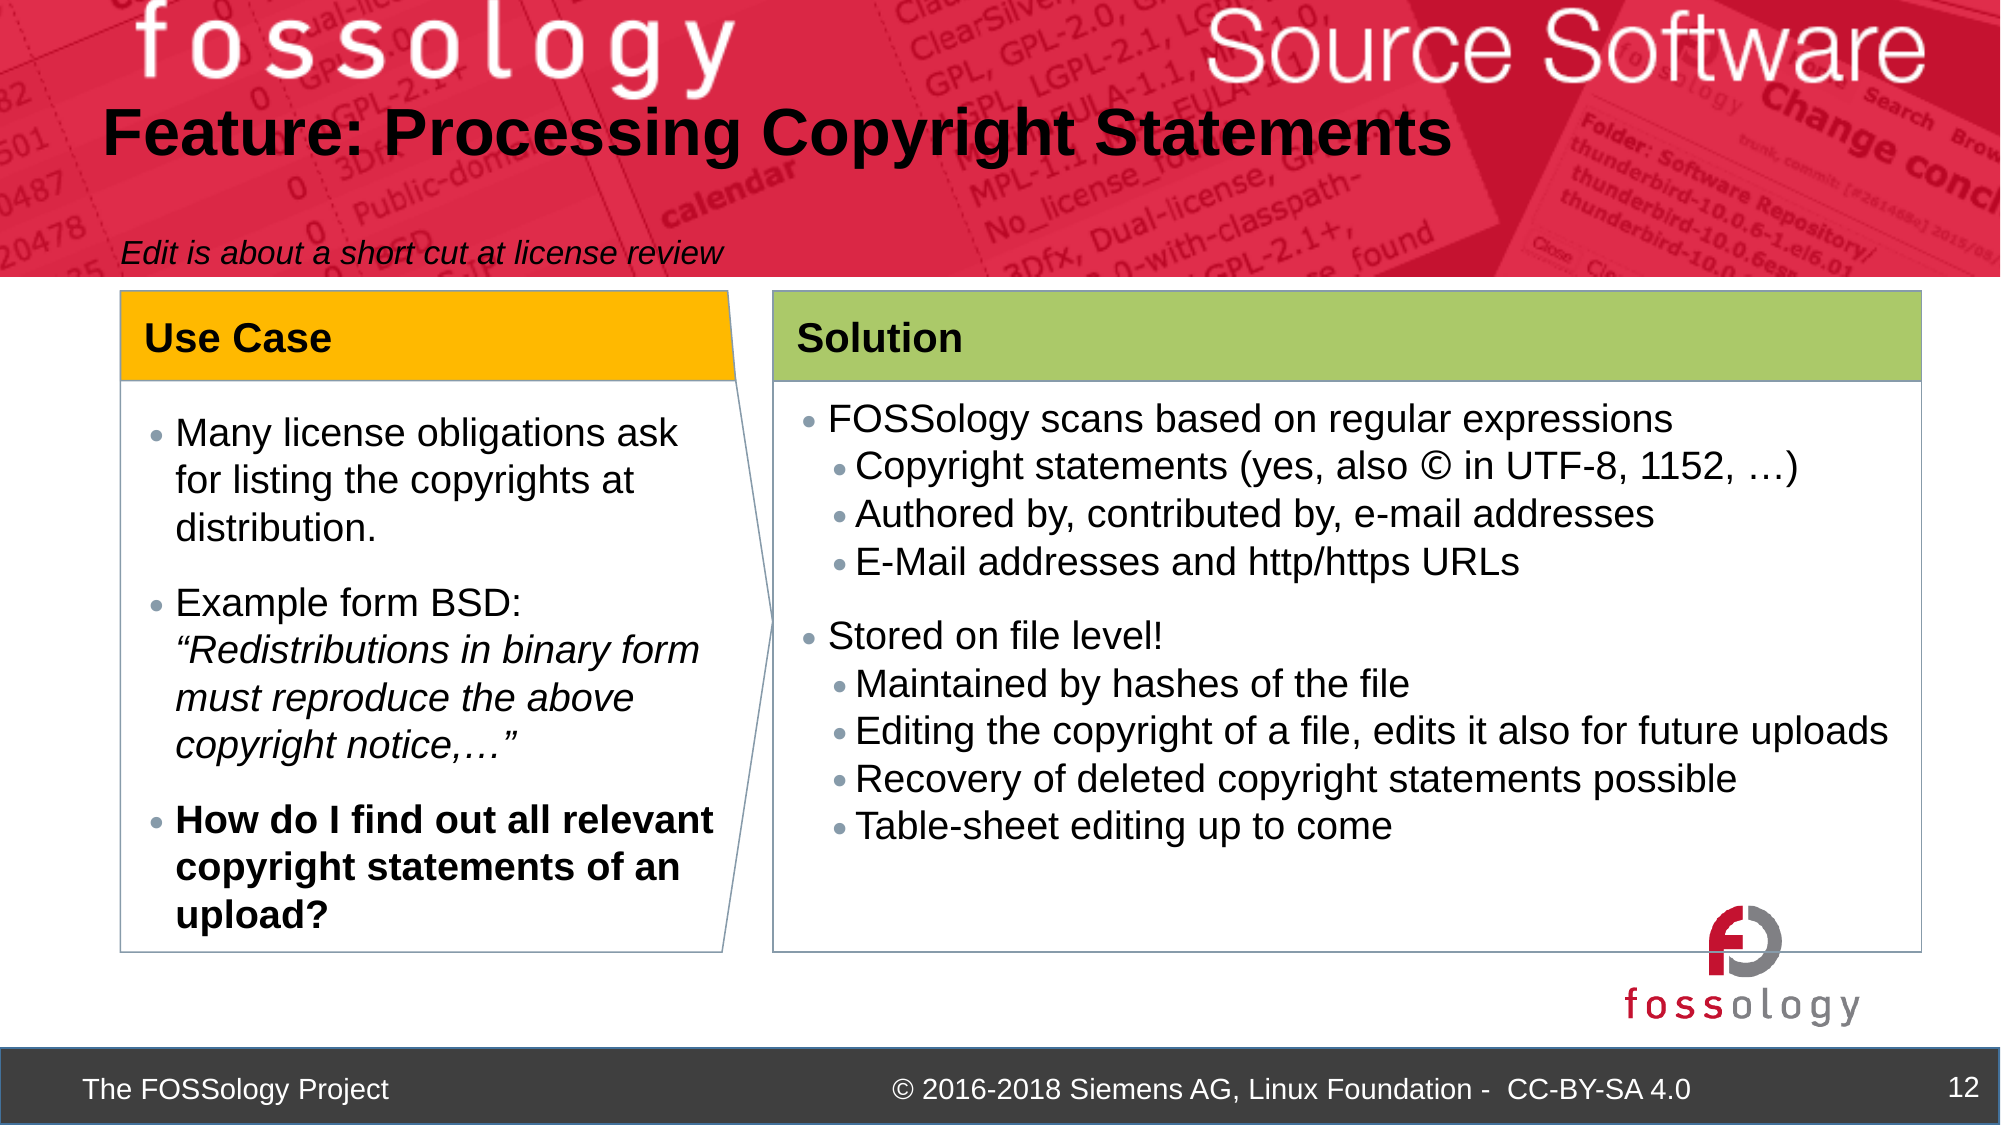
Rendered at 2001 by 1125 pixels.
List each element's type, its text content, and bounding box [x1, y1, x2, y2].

text_box Solution [773, 290, 1922, 381]
picture [1621, 953, 1863, 1030]
text_box Use Case [120, 290, 736, 381]
text_box FOSSology scans based on regular expressions Copyright statements (yes, also © in UTF-8, 1152, …) Authored by, contributed by, e-mail addresses E-Mail addresses and http/https URLs Stored on file level! Maintained by hashes of the file Editing the copyright of a file, edits it also for future uploads Recovery of deleted copyright statements possible Table-sheet editing up to come [773, 381, 1922, 953]
text_box Many license obligations ask for listing the copyrights at distribution. Example form BSD: “Redistributions in binary form must reproduce the above copyright notice,…” How do I find out all relevant copyright statements of an upload? [120, 381, 773, 953]
text_box Feature: Processing Copyright Statements [0, 0, 2000, 208]
picture [0, 0, 2001, 277]
text_box Edit is about a short cut at license review [120, 231, 1939, 272]
